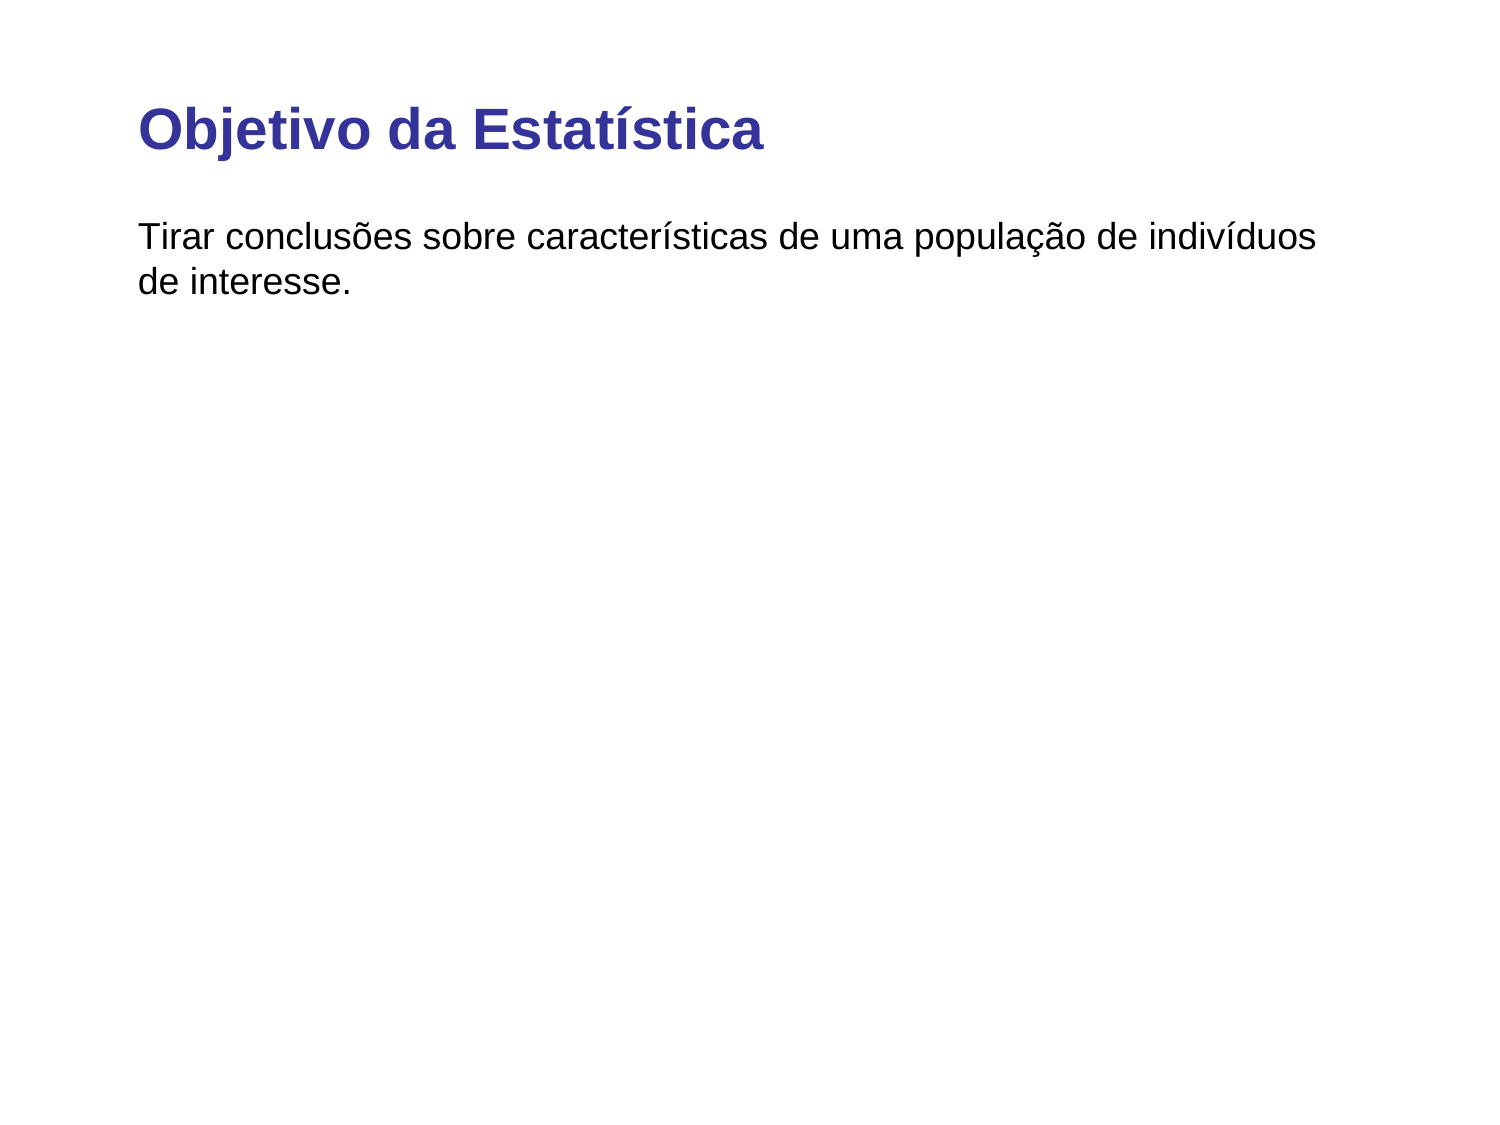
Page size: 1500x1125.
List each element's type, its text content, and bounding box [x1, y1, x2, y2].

text_box Objetivo da Estatística [123, 84, 1400, 179]
text_box Tirar conclusões sobre características de uma população de indivíduos de interesse. [123, 204, 1366, 320]
